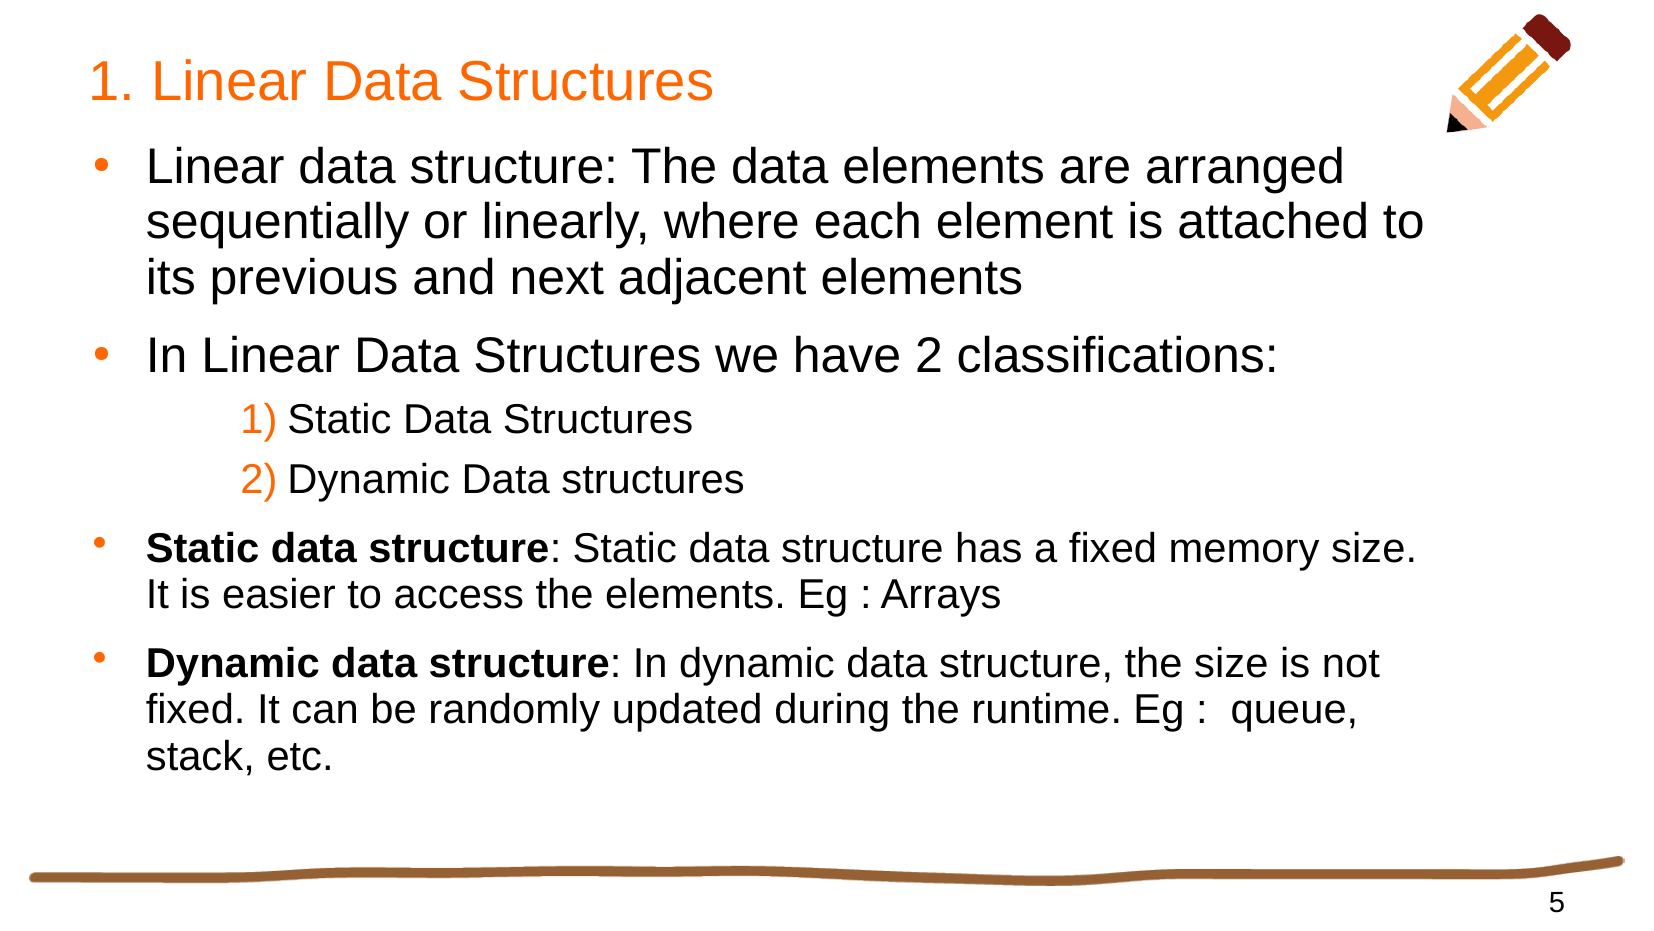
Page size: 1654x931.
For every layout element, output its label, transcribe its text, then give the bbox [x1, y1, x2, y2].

picture [29, 856, 1625, 886]
list Linear data structure: The data elements are arranged sequentially or linearly, where each element is attached to its previous and next adjacent elements In Linear Data Structures we have 2 classifications: Static Data Structures Dynamic Data structures Static data structure: Static data structure has a fixed memory size. It is easier to access the elements. Eg : Arrays Dynamic data structure: In dynamic data structure, the size is not fixed. It can be randomly updated during the runtime. Eg : queue, stack, etc. [75, 137, 1449, 788]
title 1. Linear Data Structures [88, 29, 1447, 133]
picture [1446, 14, 1571, 133]
